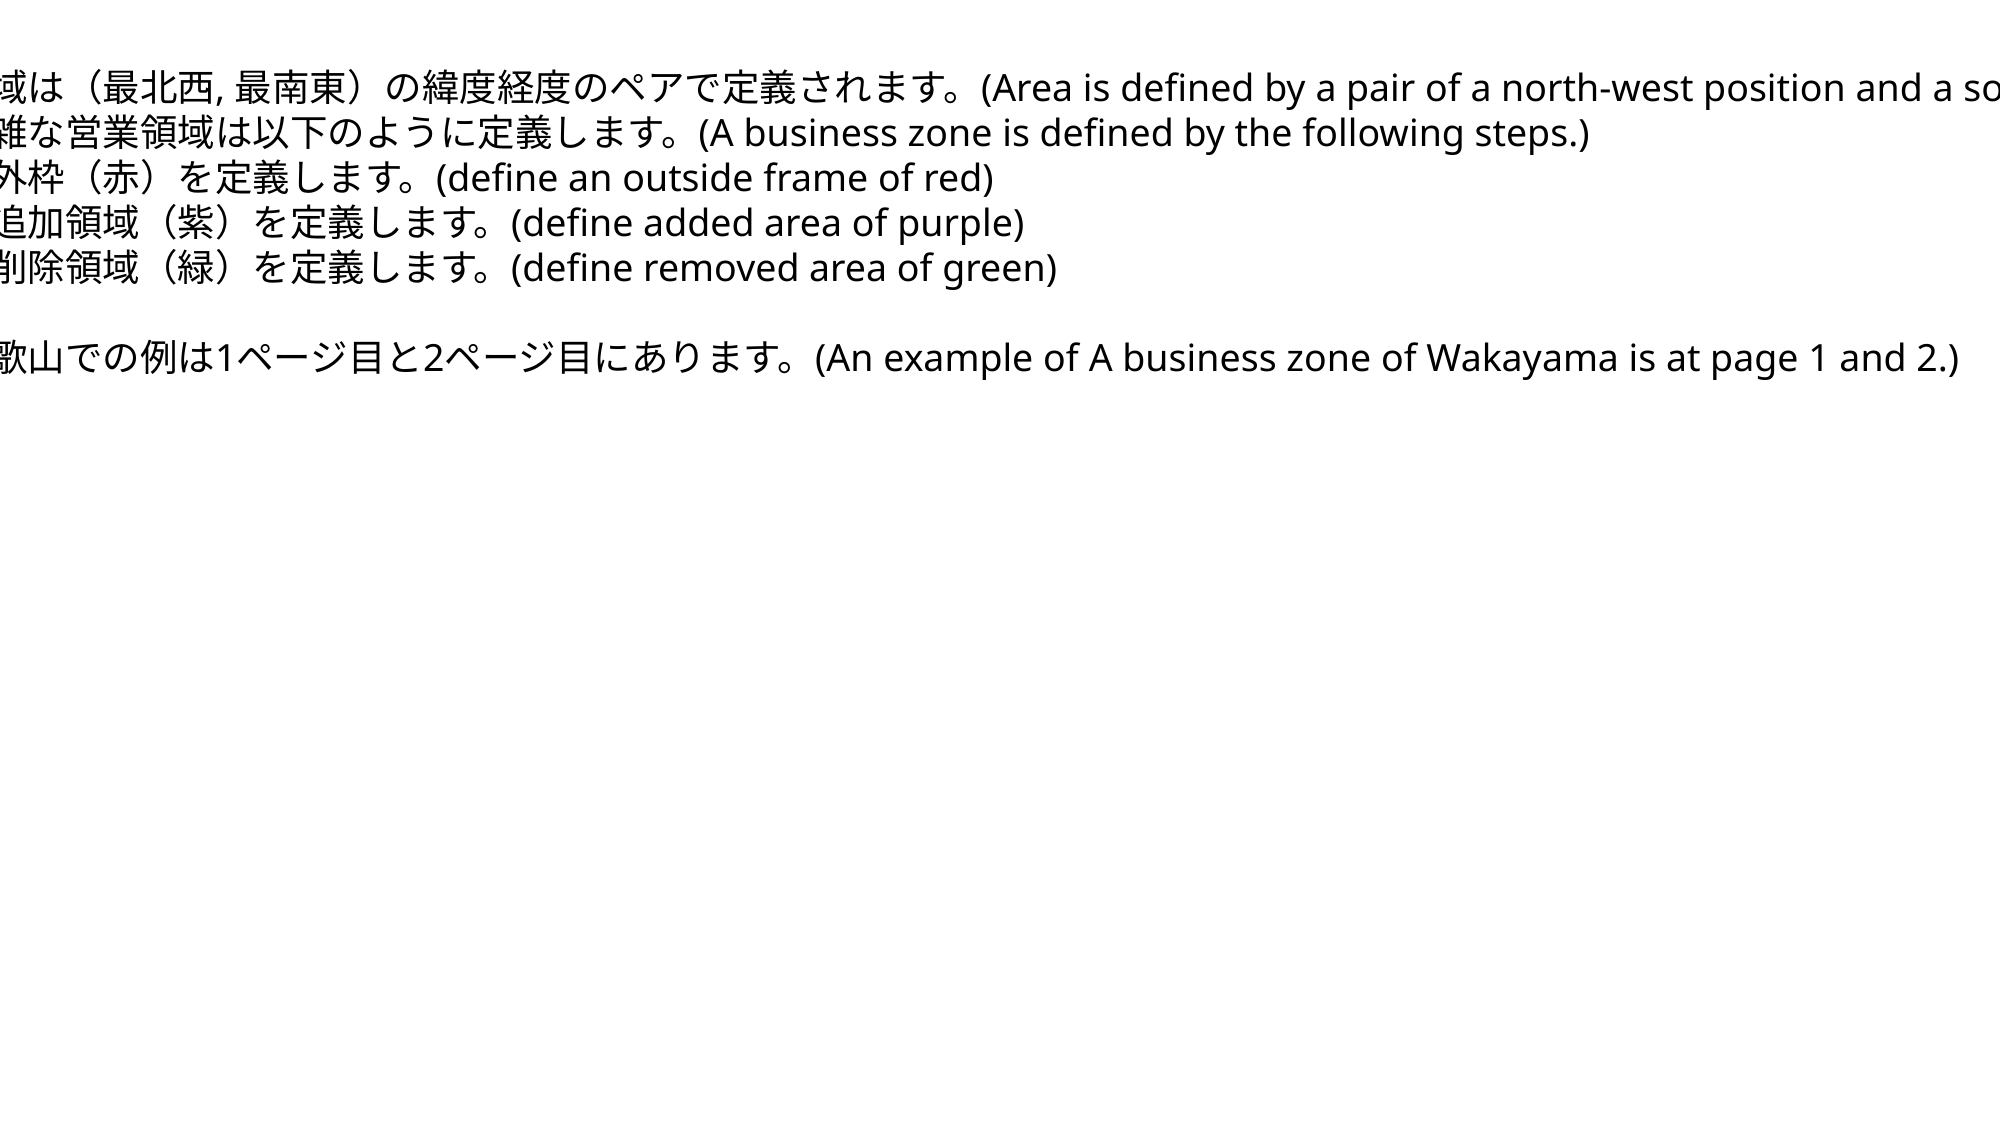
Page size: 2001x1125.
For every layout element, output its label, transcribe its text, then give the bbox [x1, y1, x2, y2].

text_box 領域は（最北西, 最南東）の緯度経度のペアで定義されます。(Area is defined by a pair of a north-west position and a south-east position.) 複雑な営業領域は以下のように定義します。(A business zone is defined by the following steps.) ・外枠（赤）を定義します。(define an outside frame of red) ・追加領域（紫）を定義します。(define added area of purple) ・削除領域（緑）を定義します。(define removed area of green) 和歌山での例は1ページ目と2ページ目にあります。(An example of A business zone of Wakayama is at page 1 and 2.) [0, 56, 2000, 387]
